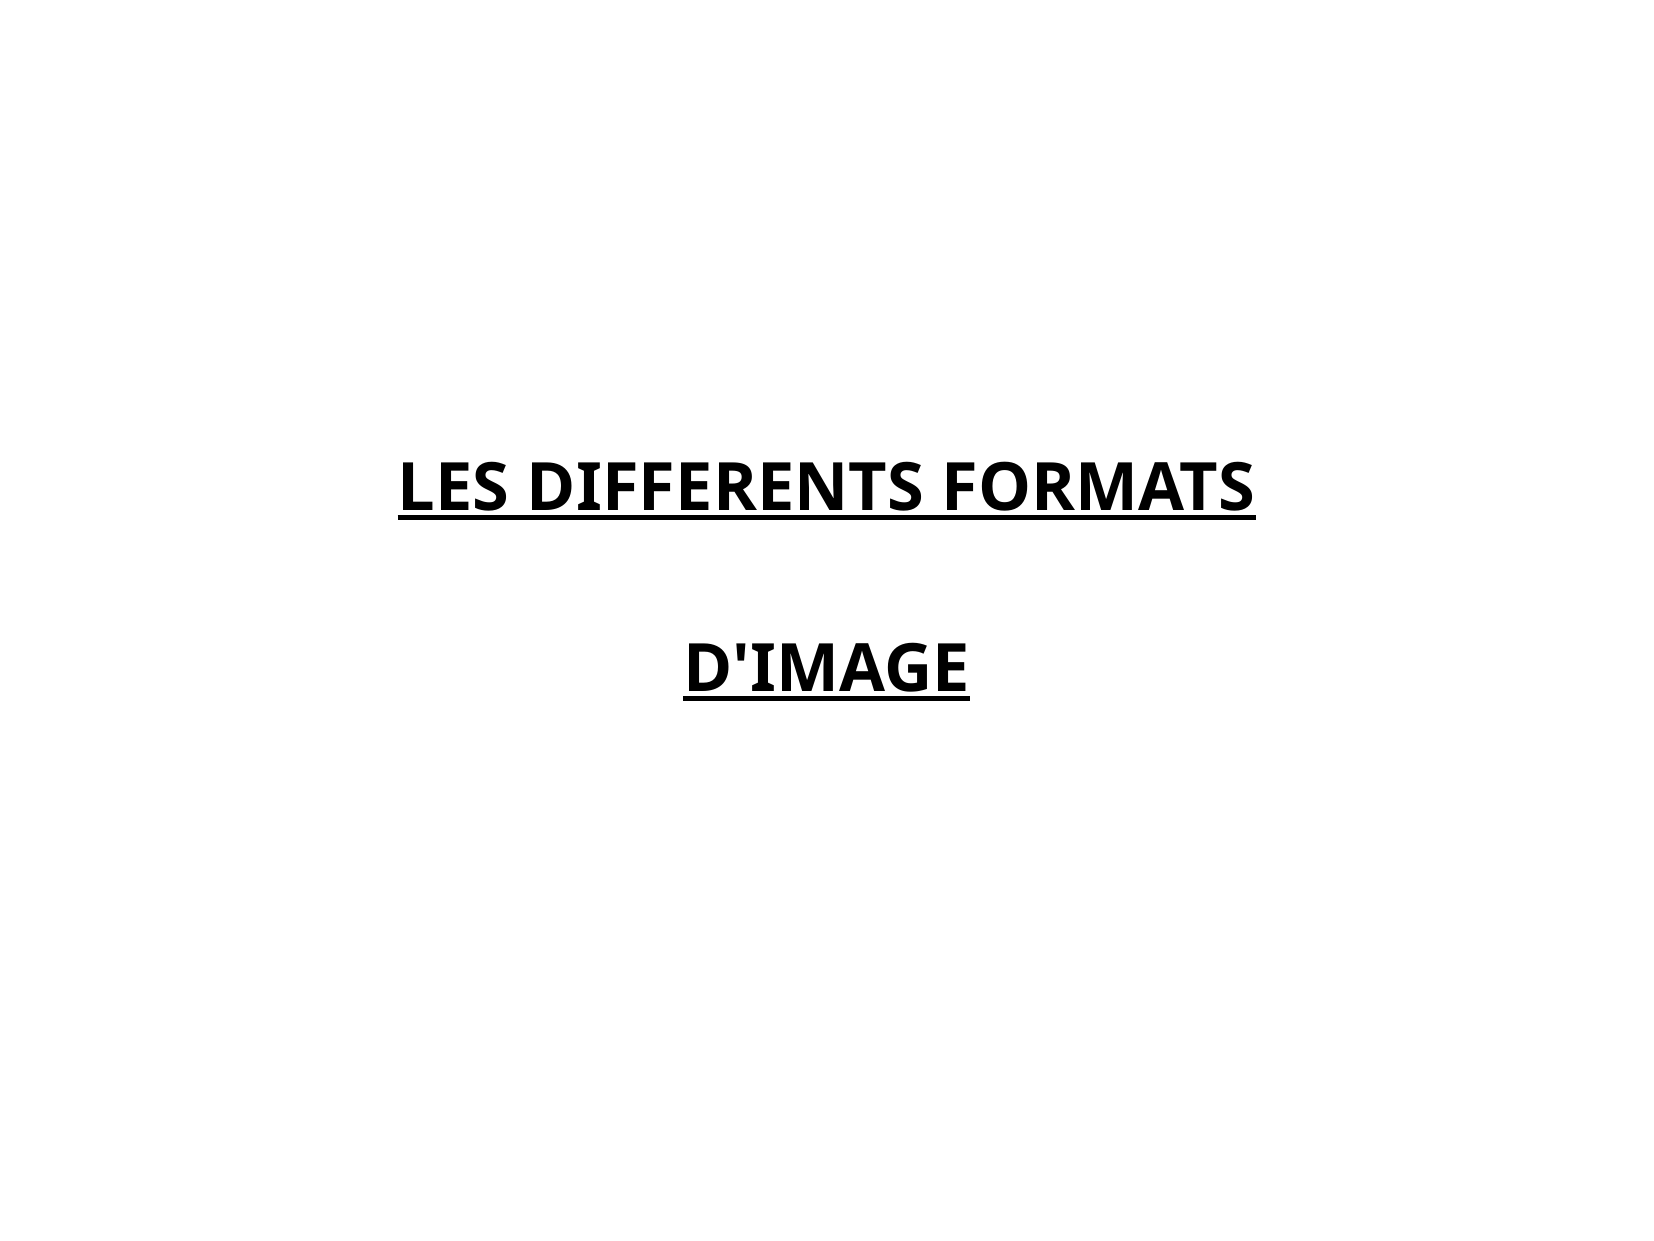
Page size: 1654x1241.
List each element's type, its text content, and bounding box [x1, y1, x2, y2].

subtitle LES DIFFERENTS FORMATS D'IMAGE [82, 49, 1571, 1010]
